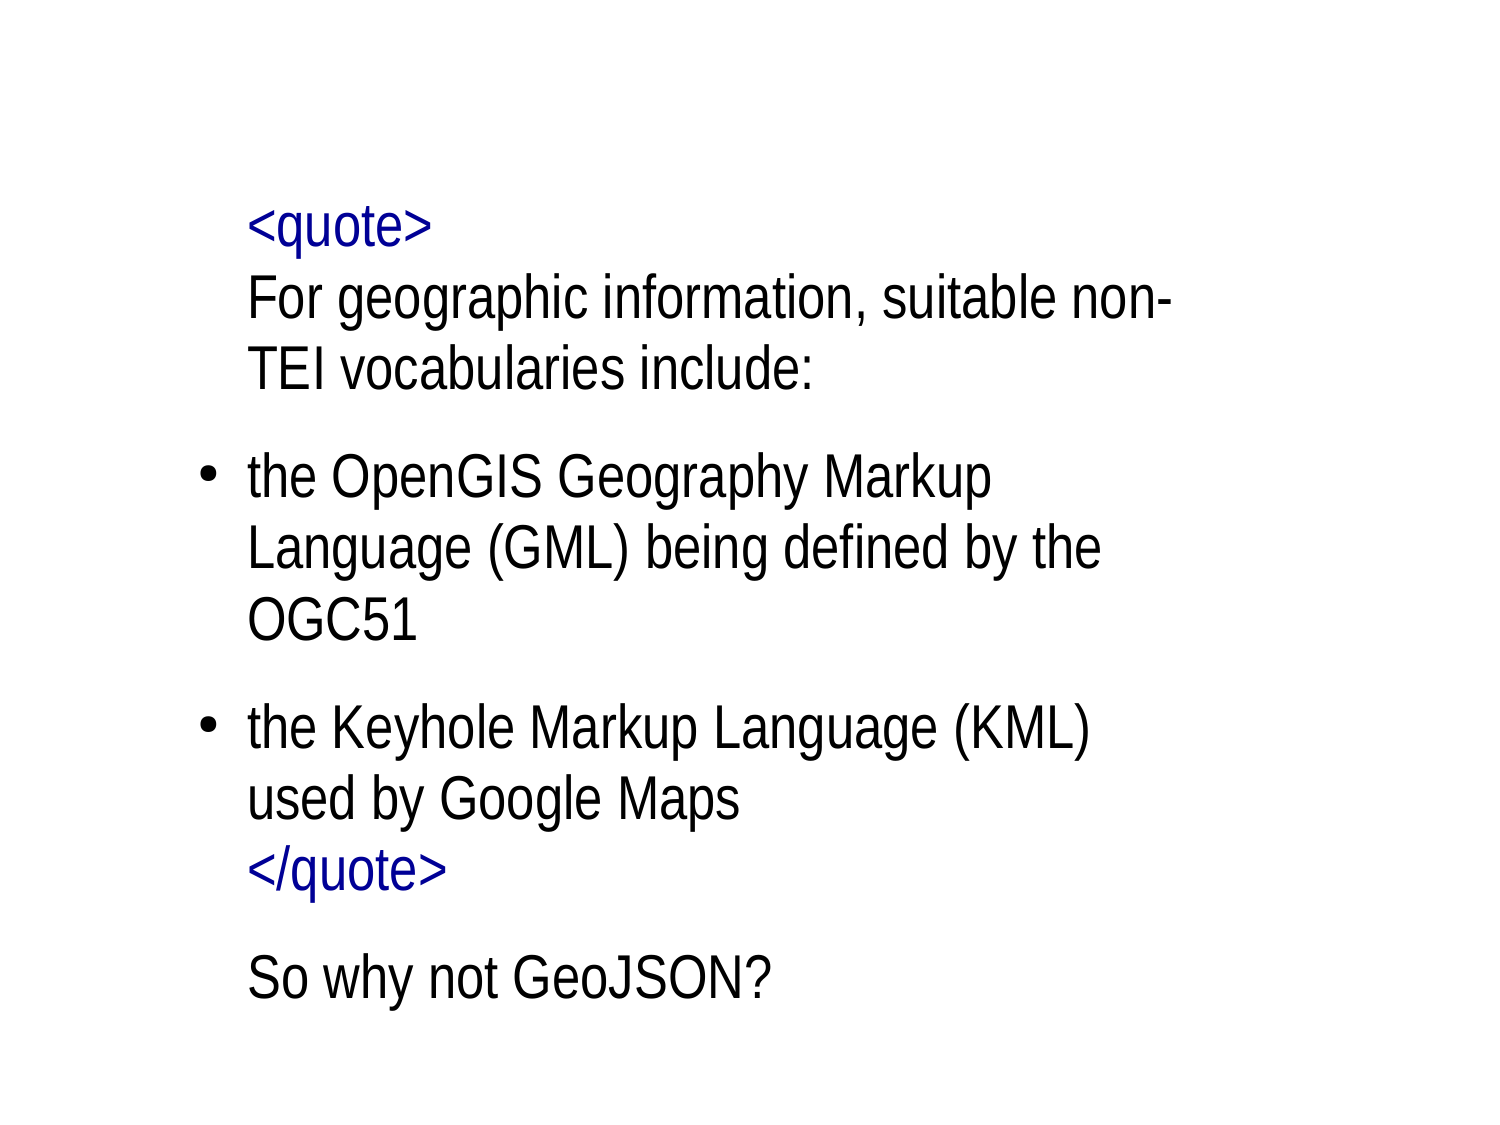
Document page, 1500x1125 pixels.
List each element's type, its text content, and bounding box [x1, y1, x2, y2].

list <quote> For geographic information, suitable non-TEI vocabularies include: the OpenGIS Geography Markup Language (GML) being defined by the OGC51 the Keyhole Markup Language (KML) used by Google Maps </quote> So why not GeoJSON? [181, 188, 1209, 1015]
